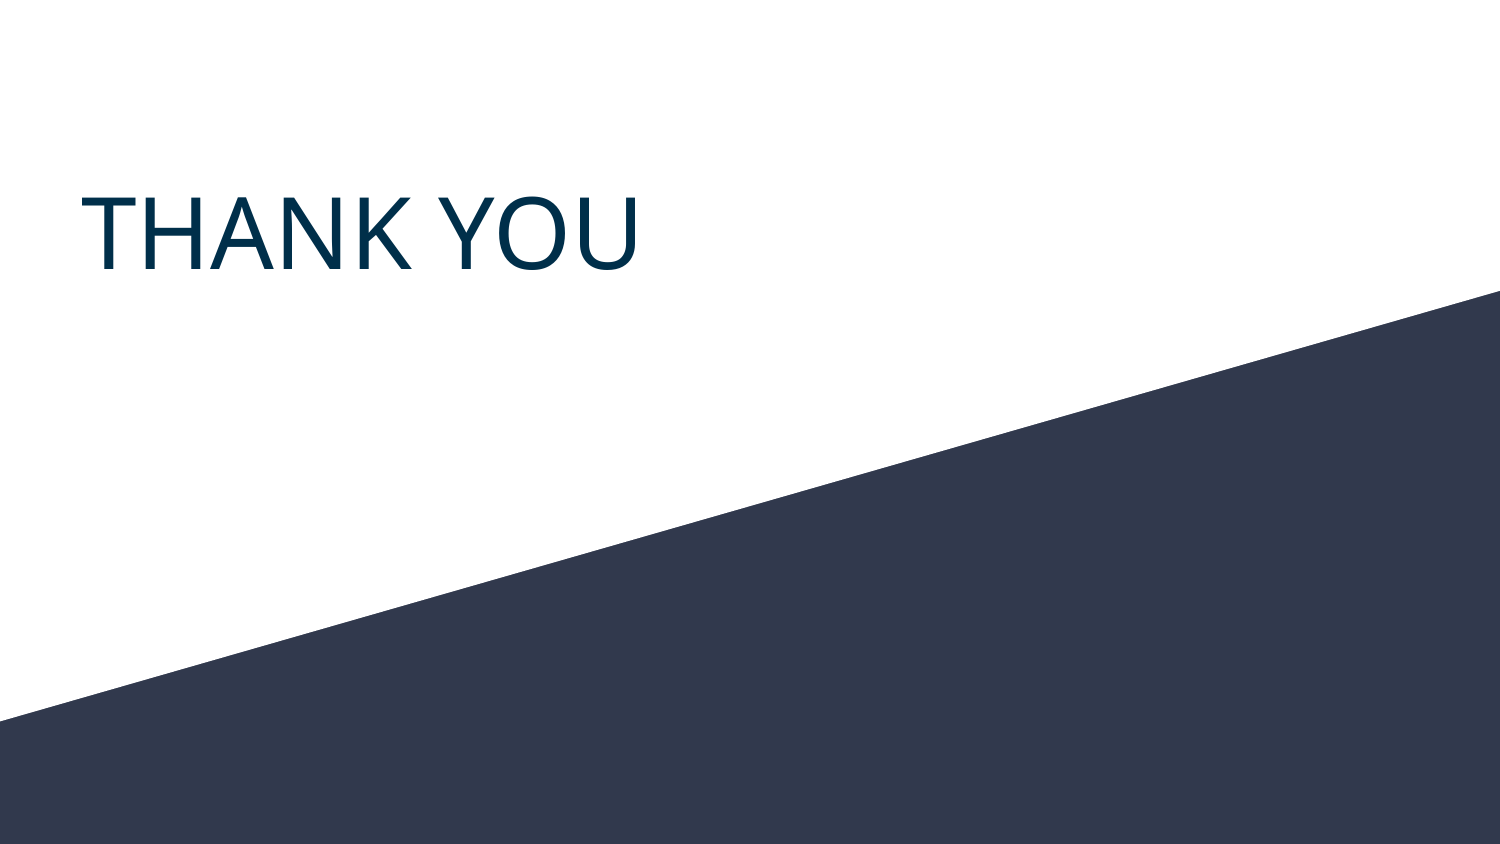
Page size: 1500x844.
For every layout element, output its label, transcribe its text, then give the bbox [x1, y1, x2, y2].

title THANK YOU [66, 154, 1465, 365]
